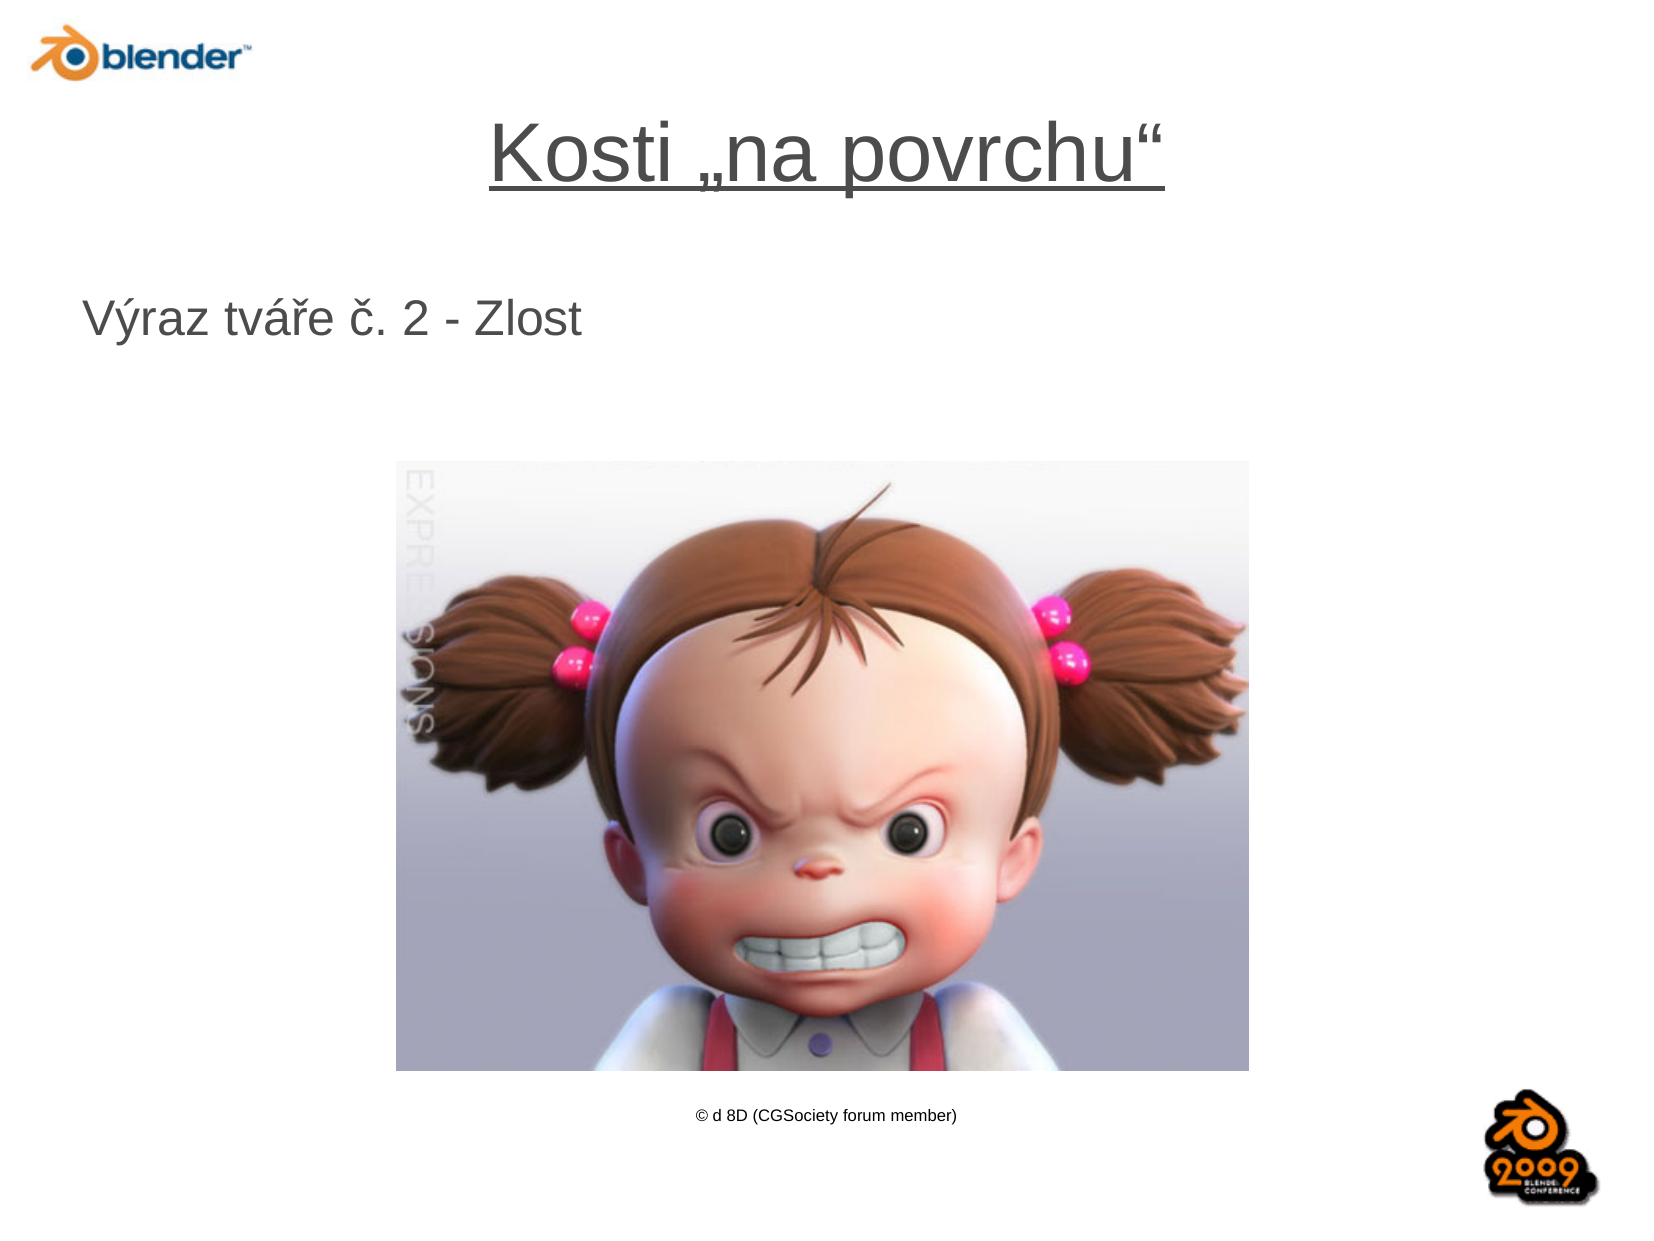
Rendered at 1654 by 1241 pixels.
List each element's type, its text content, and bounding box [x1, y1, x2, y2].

list Výraz tváře č. 2 - Zlost © d 8D (CGSociety forum member) [82, 290, 1571, 1125]
picture [396, 461, 1249, 1071]
picture [15, 18, 266, 89]
picture [1476, 1085, 1602, 1211]
title Kosti „na povrchu“ [82, 49, 1571, 257]
